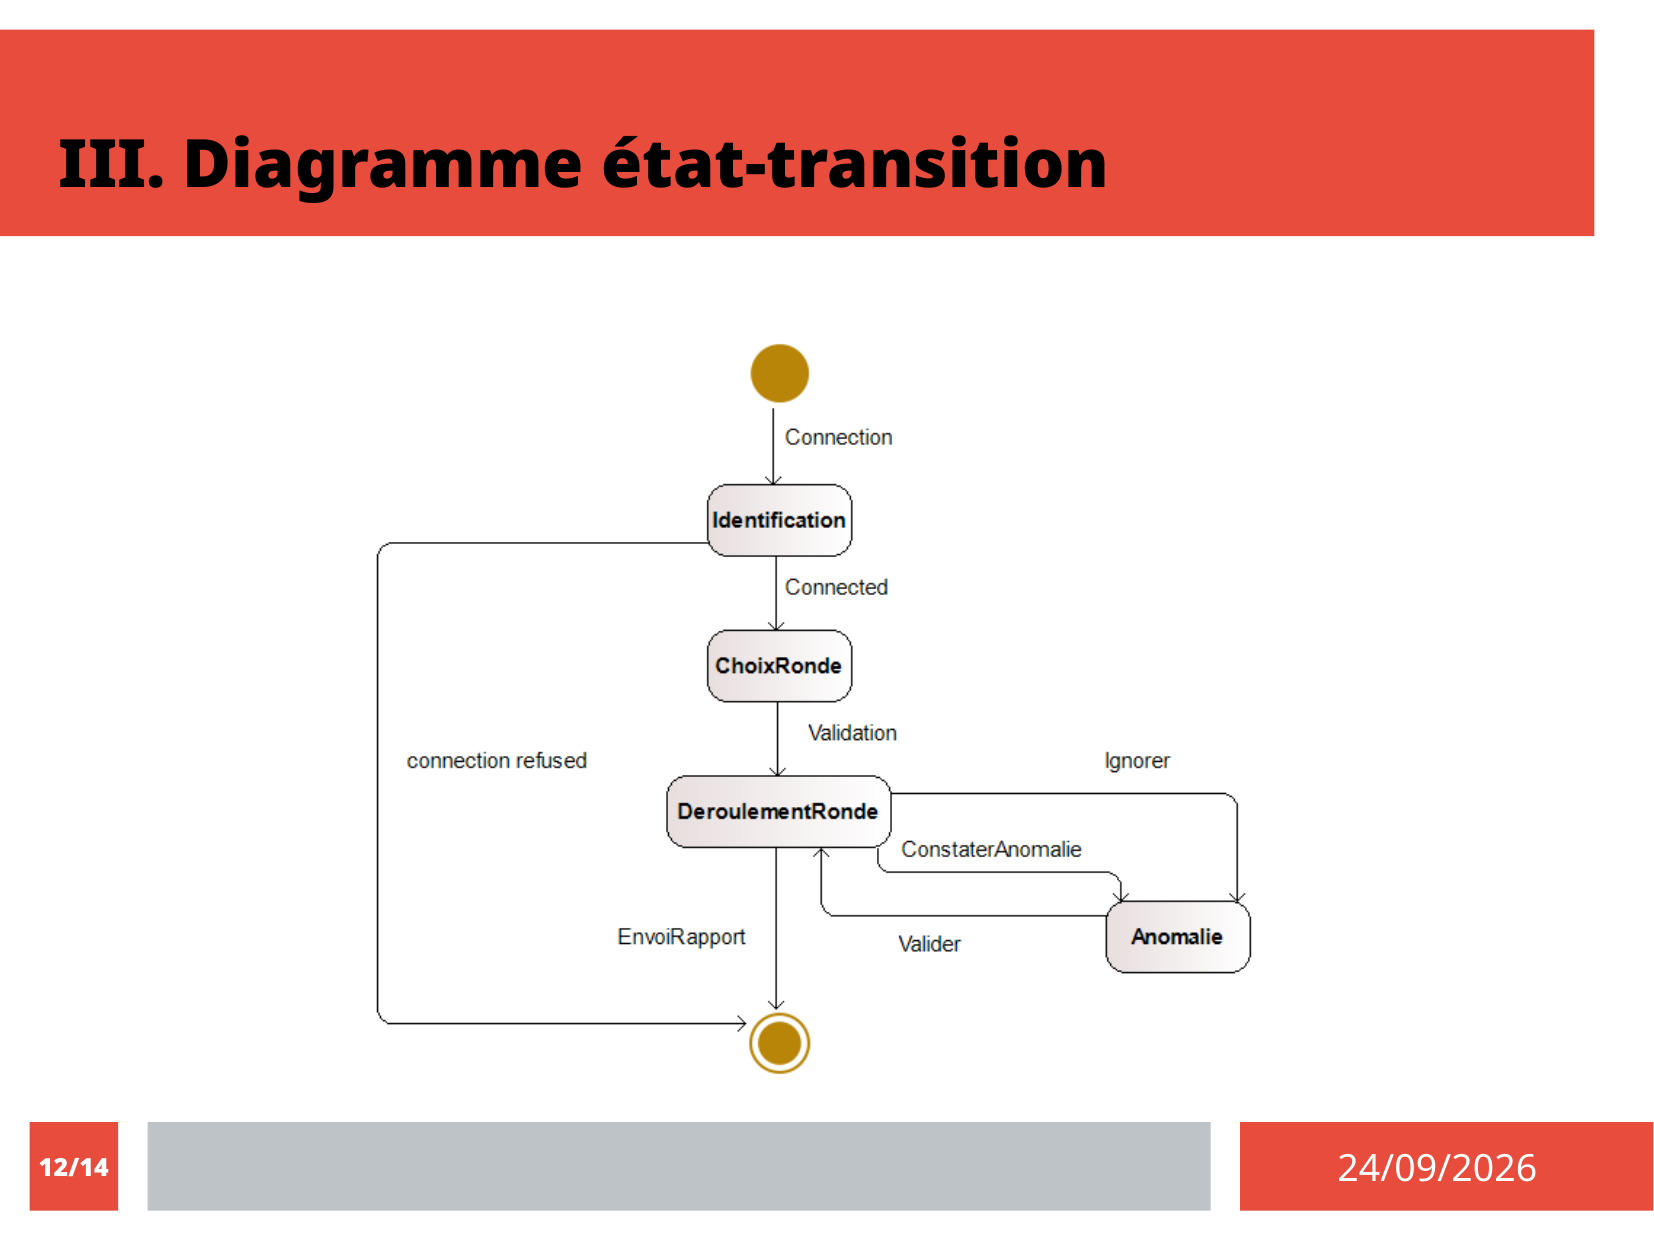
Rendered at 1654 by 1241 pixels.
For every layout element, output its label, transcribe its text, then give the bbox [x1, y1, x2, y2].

picture [348, 324, 1276, 1093]
title III. Diagramme état-transition [59, 59, 1595, 207]
